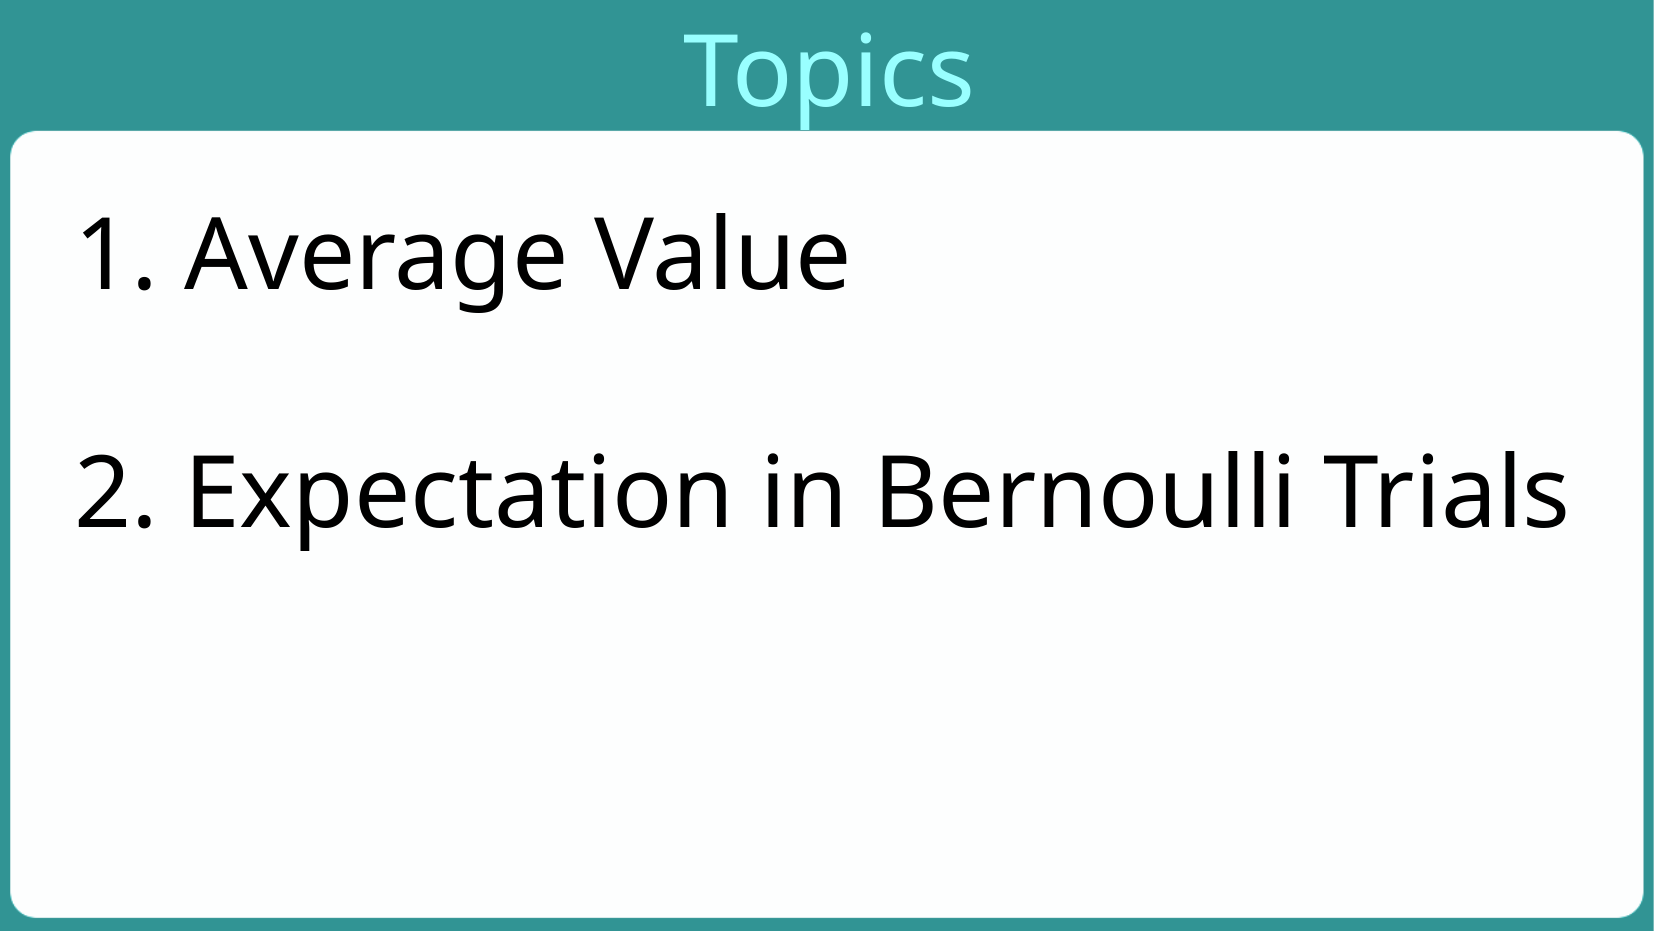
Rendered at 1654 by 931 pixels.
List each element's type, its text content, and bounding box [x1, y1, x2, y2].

text_box 1. Average Value 2. Expectation in Bernoulli Trials [74, 182, 1612, 879]
picture [0, 0, 1654, 931]
title Topics [85, 8, 1574, 126]
